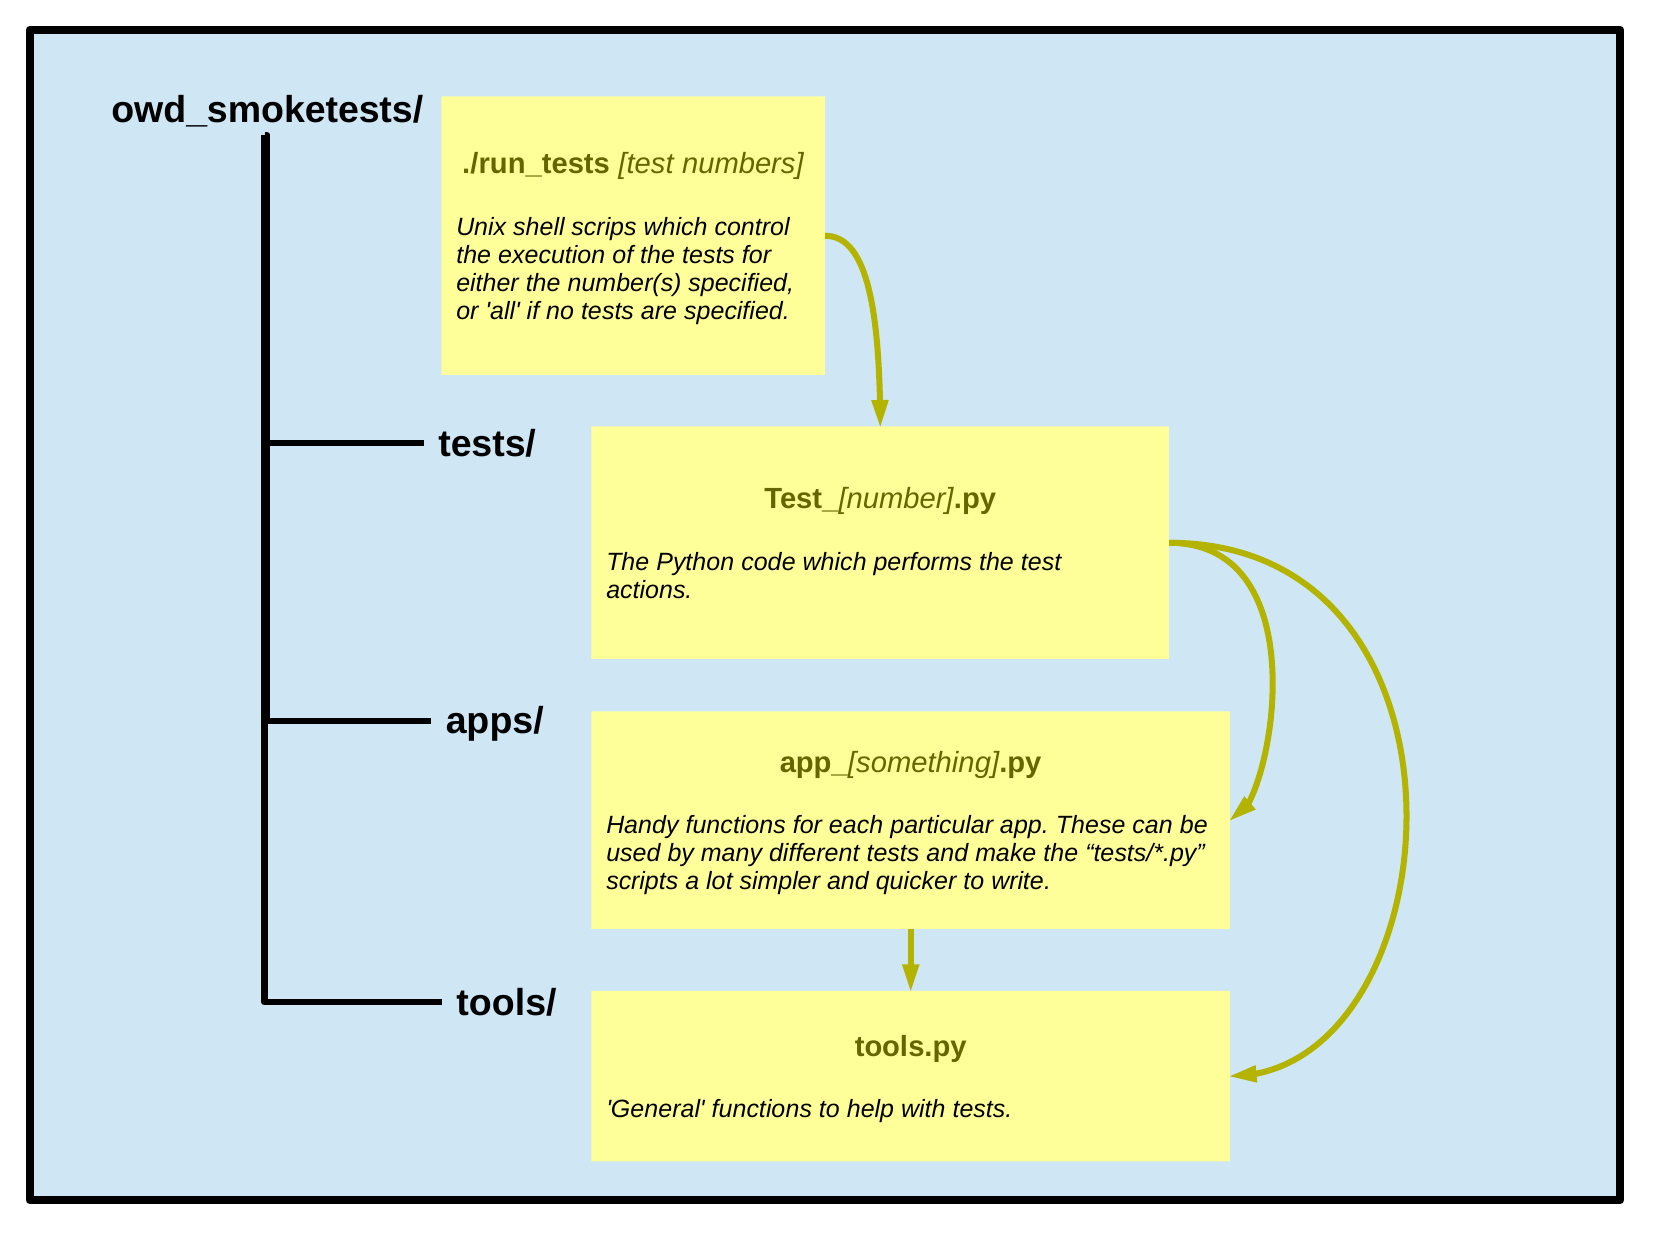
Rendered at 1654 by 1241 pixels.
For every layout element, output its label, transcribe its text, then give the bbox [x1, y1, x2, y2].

text_box owd_smoketests/ [96, 81, 439, 139]
text_box Test_[number].py The Python code which performs the test actions. [591, 426, 1169, 659]
text_box tools.py 'General' functions to help with tests. [591, 990, 1230, 1162]
text_box [30, 30, 1621, 1201]
text_box ./run_tests [test numbers] Unix shell scrips which control the execution of the tests for either the number(s) specified, or 'all' if no tests are specified. [441, 96, 825, 375]
text_box apps/ [431, 692, 607, 750]
text_box tests/ [423, 414, 592, 472]
text_box tools/ [441, 974, 622, 1031]
text_box app_[something].py Handy functions for each particular app. These can be used by many different tests and make the “tests/*.py” scripts a lot simpler and quicker to write. [591, 711, 1230, 929]
